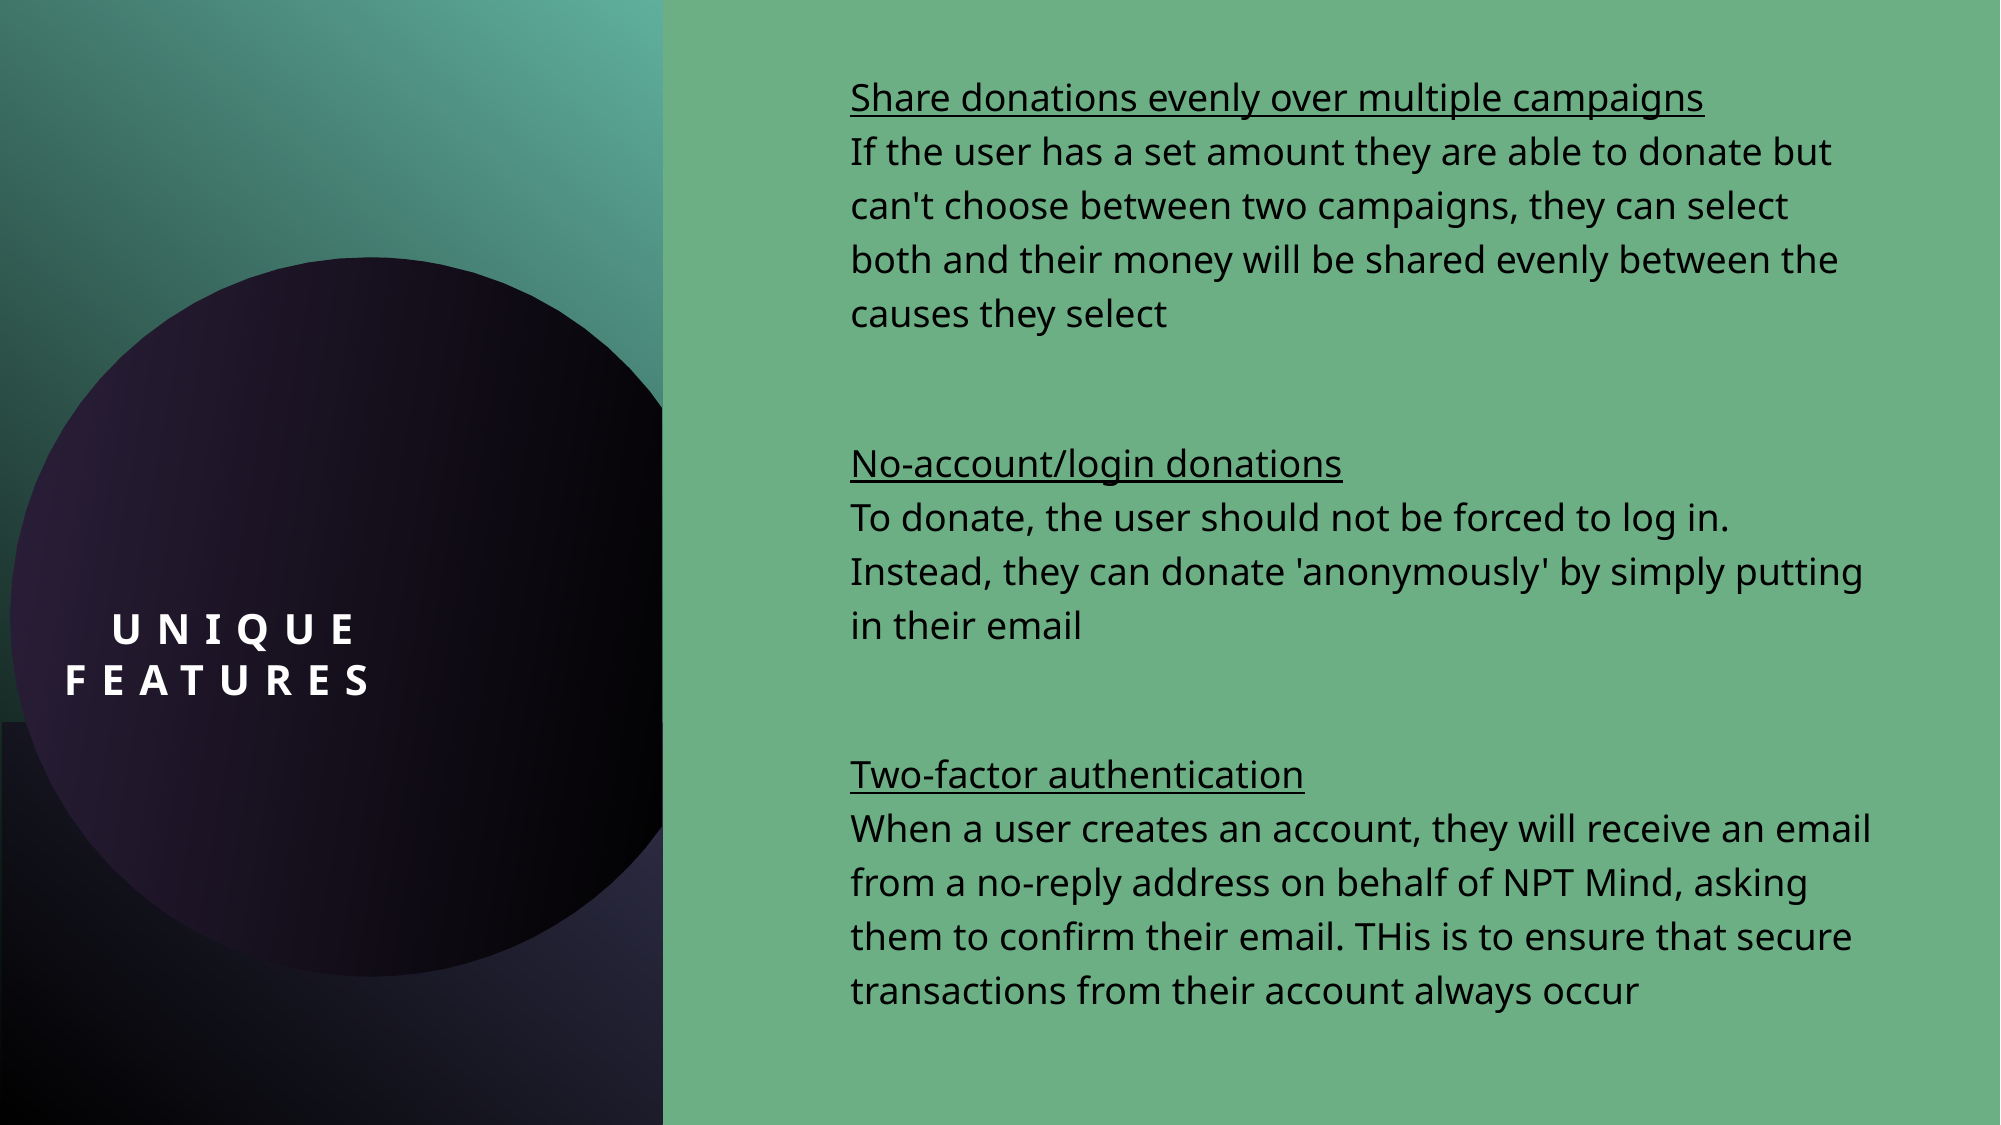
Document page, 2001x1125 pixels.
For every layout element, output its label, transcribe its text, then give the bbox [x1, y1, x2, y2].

list Share donations evenly over multiple campaigns If the user has a set amount they are able to donate but can't choose between two campaigns, they can select both and their money will be shared evenly between the causes they select No-account/login donations To donate, the user should not be forced to log in. Instead, they can donate 'anonymously' by simply putting in their email Two-factor authentication When a user creates an account, they will receive an email from a no-reply address on behalf of NPT Mind, asking them to confirm their email. THis is to ensure that secure transactions from their account always occur [850, 65, 1880, 1125]
text_box [0, 0, 2000, 1125]
title Unique features [63, 168, 638, 704]
